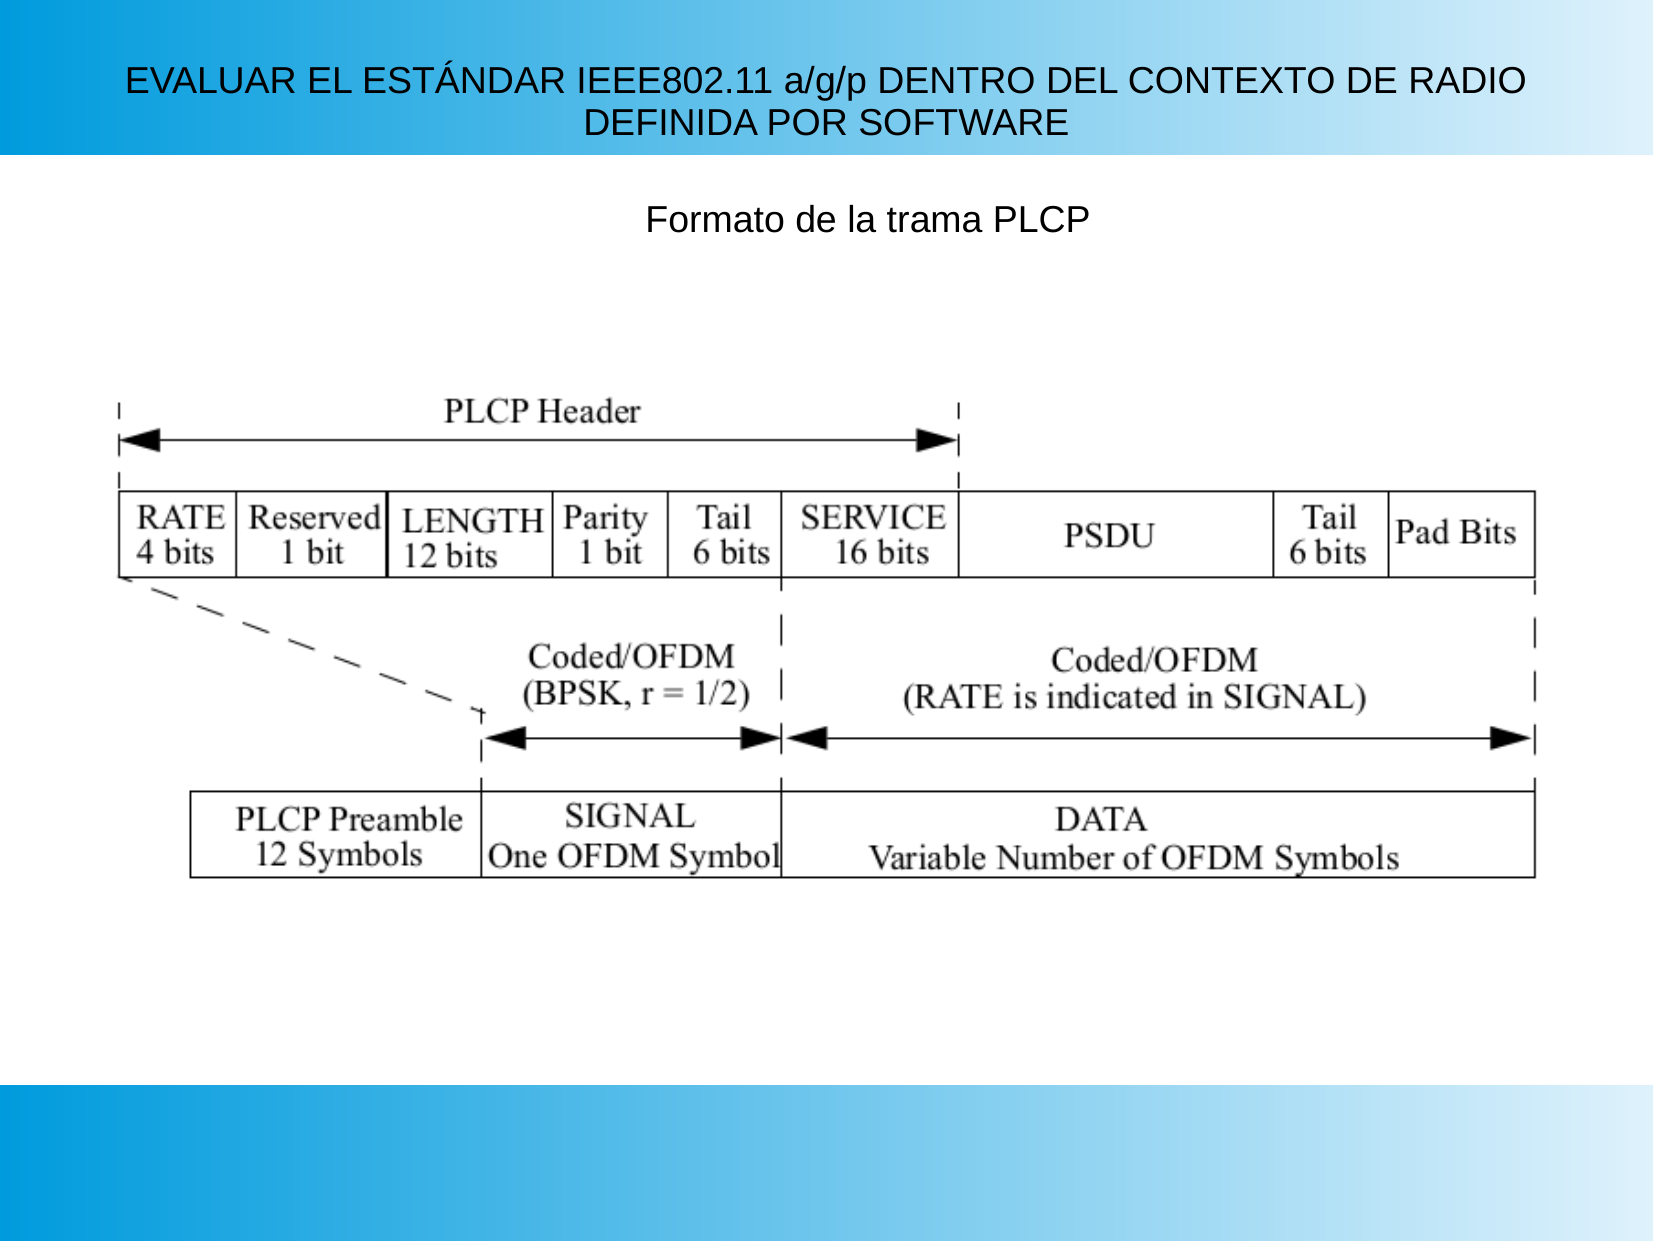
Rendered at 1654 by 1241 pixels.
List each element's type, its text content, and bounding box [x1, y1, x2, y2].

title EVALUAR EL ESTÁNDAR IEEE802.11 a/g/p DENTRO DEL CONTEXTO DE RADIO DEFINIDA POR SOFTWARE [82, 49, 1571, 154]
picture [82, 381, 1571, 919]
text_box Formato de la trama PLCP [602, 191, 1134, 249]
